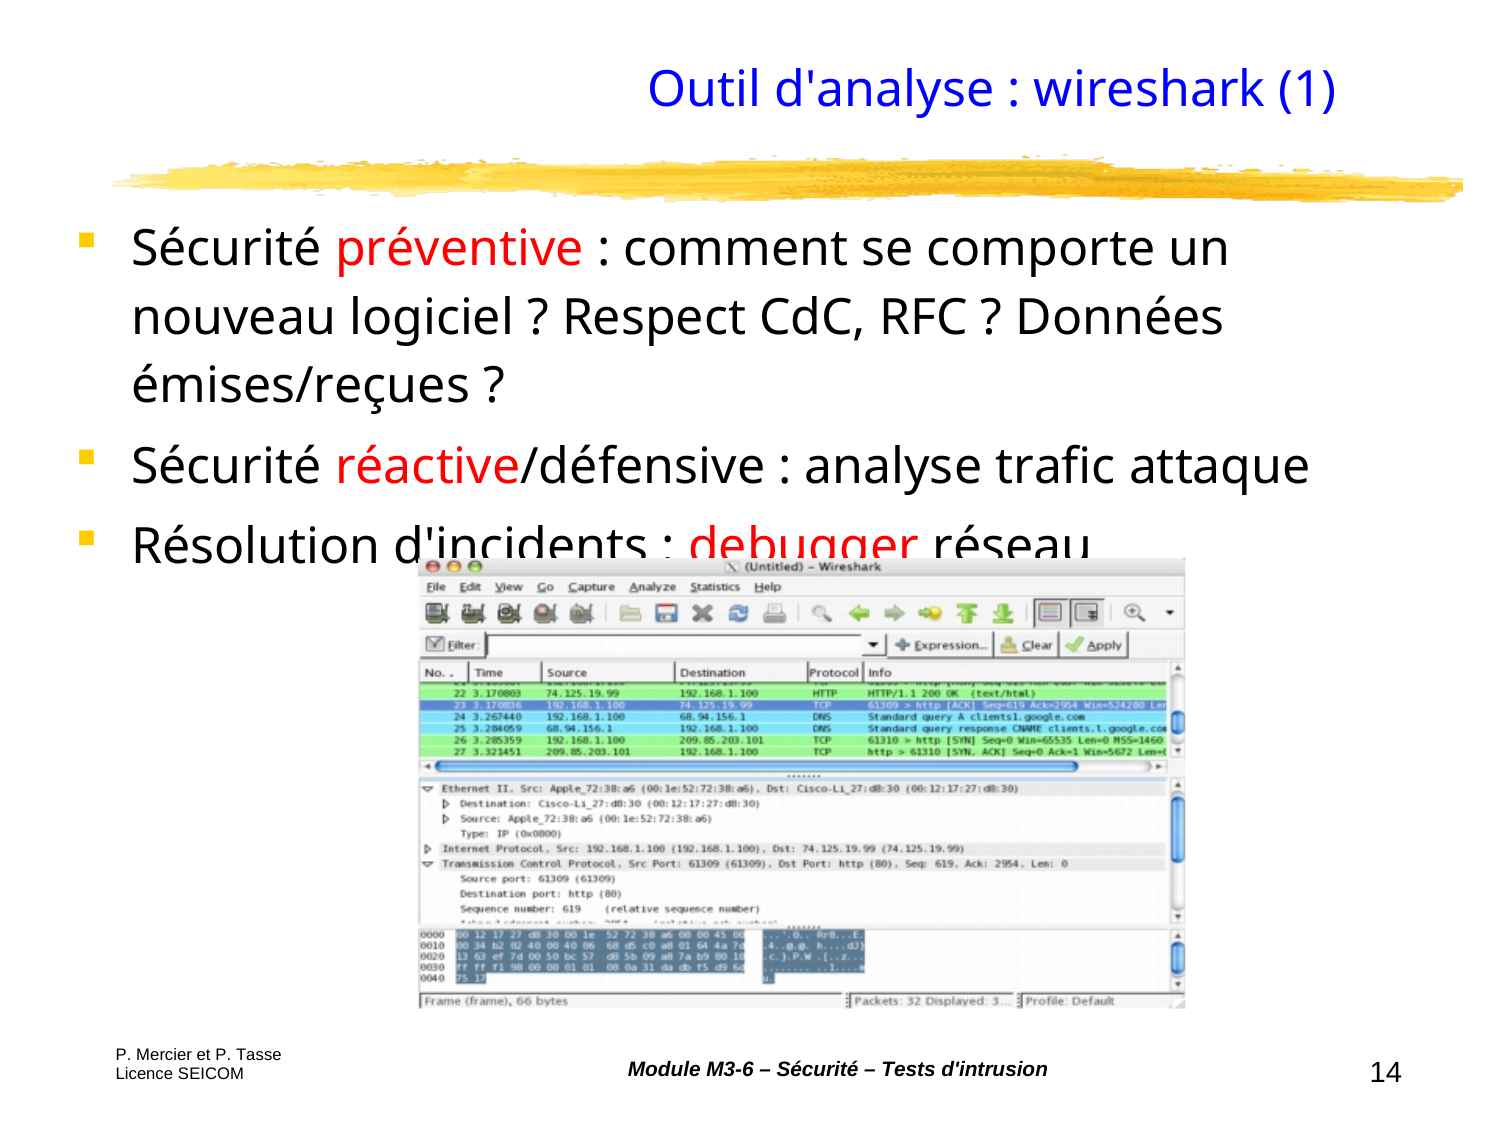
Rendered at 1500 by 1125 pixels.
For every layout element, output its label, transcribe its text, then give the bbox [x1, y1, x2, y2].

title Outil d'analyse : wireshark (1) [62, 44, 1338, 131]
picture [112, 149, 1463, 213]
picture [418, 558, 1187, 1012]
list Sécurité préventive : comment se comporte un nouveau logiciel ? Respect CdC, RFC ? Données émises/reçues ? Sécurité réactive/défensive : analyse trafic attaque Résolution d'incidents : debugger réseau [74, 212, 1417, 941]
